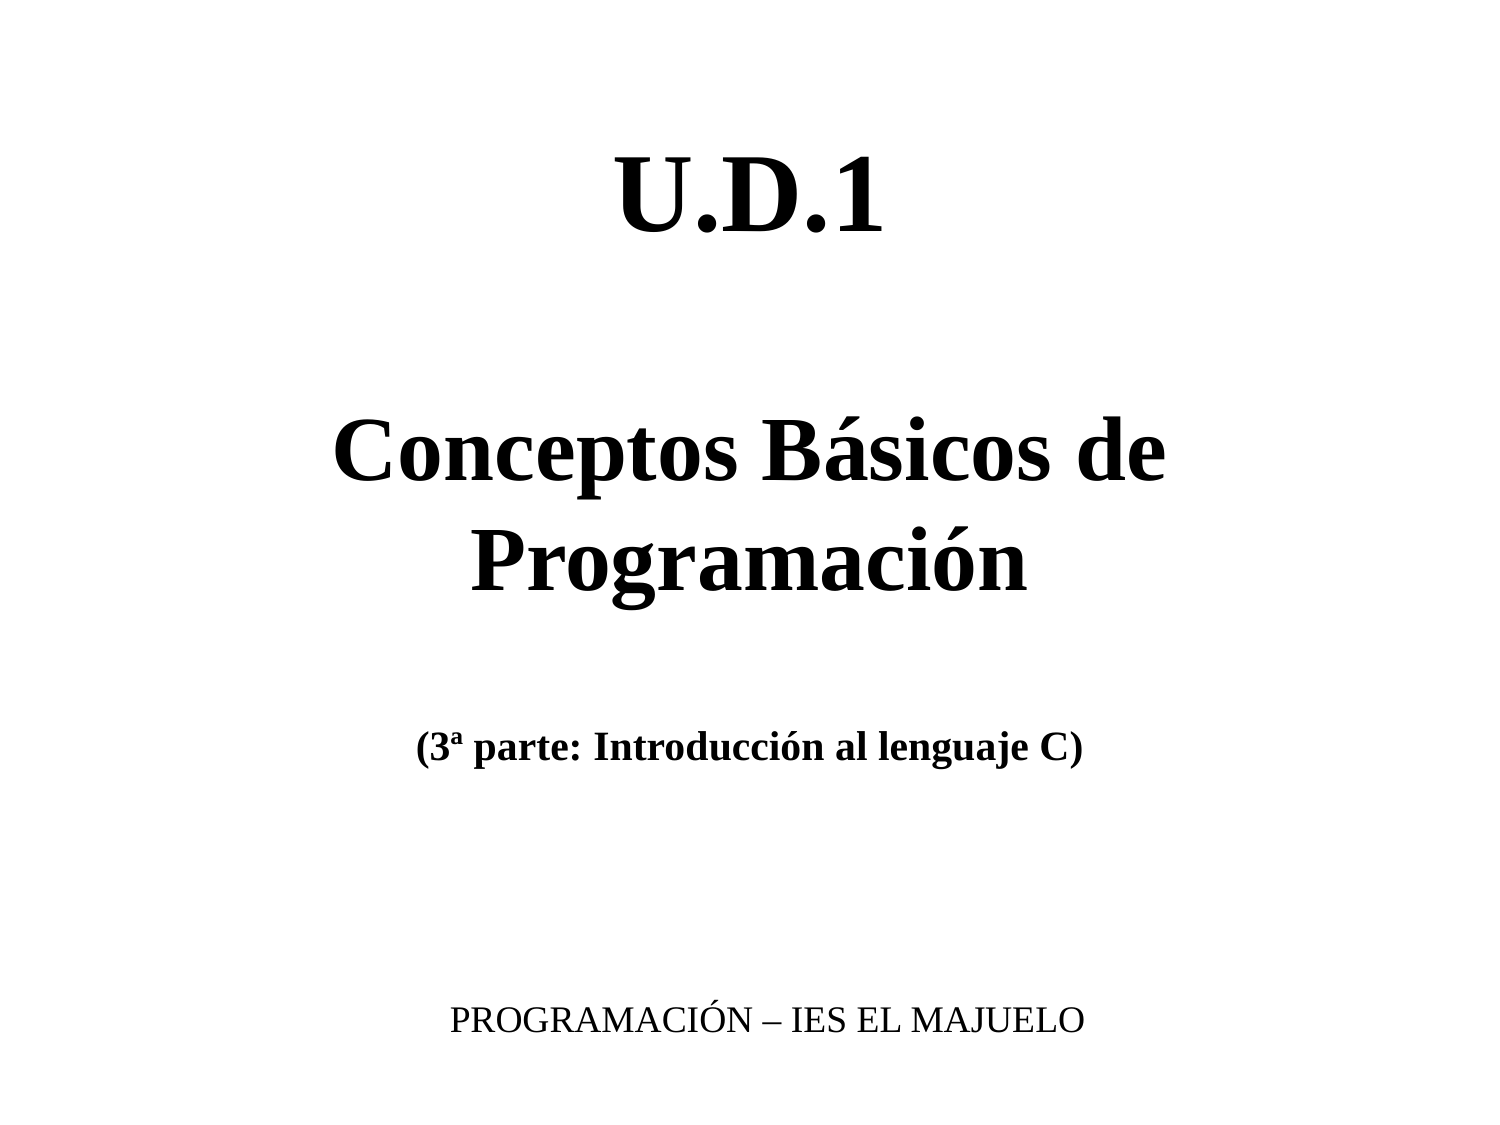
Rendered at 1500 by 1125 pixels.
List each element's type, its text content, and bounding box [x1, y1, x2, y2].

title U.D.1 Conceptos Básicos de Programación (3ª parte: Introducción al lenguaje C) [112, 375, 1388, 563]
text_box PROGRAMACIÓN – IES EL MAJUELO [147, 987, 1388, 1048]
